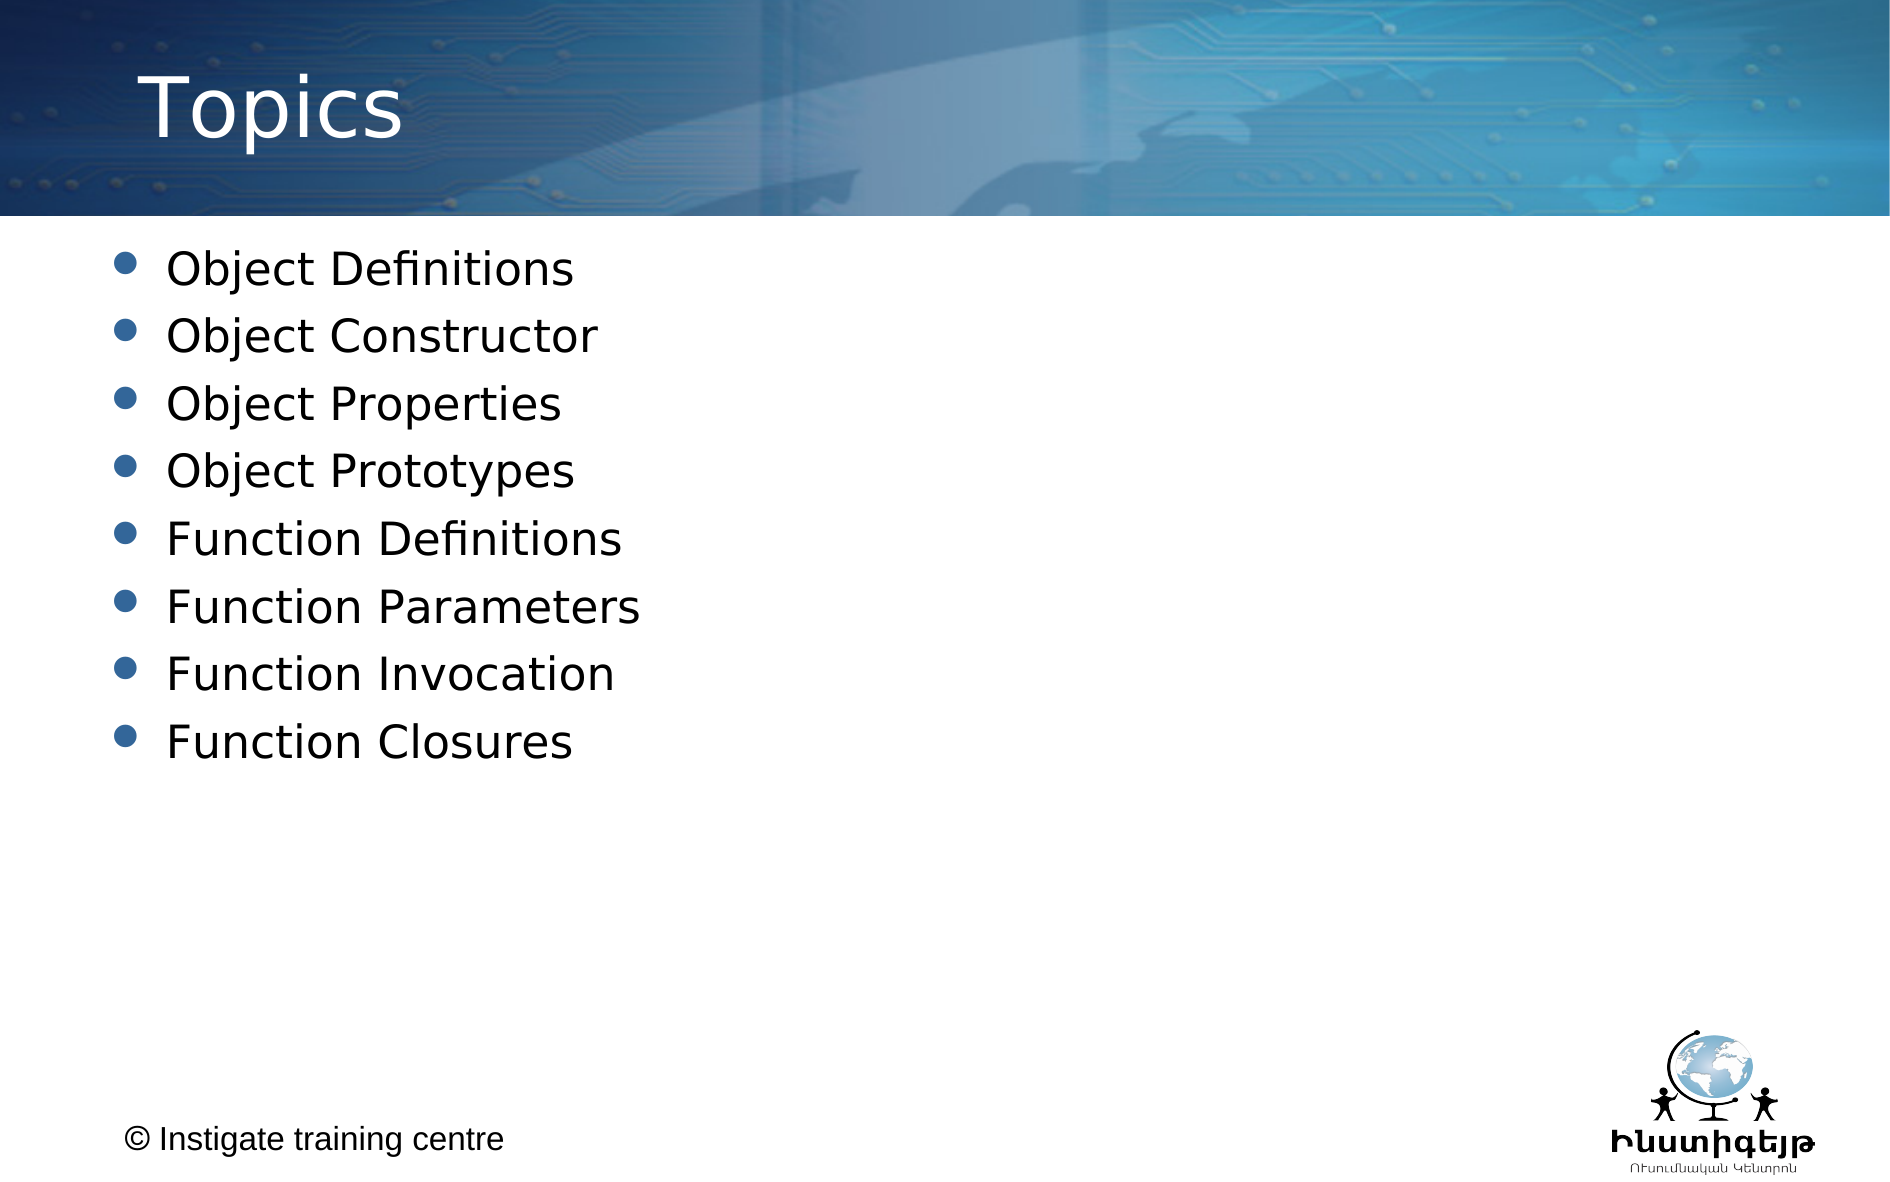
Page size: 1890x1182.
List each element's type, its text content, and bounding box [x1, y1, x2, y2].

picture [1612, 1030, 1815, 1175]
picture [0, 0, 1890, 216]
list Object Definitions Object Constructor Object Properties Object Prototypes Function Definitions Function Parameters Function Invocation Function Closures [110, 247, 1801, 264]
